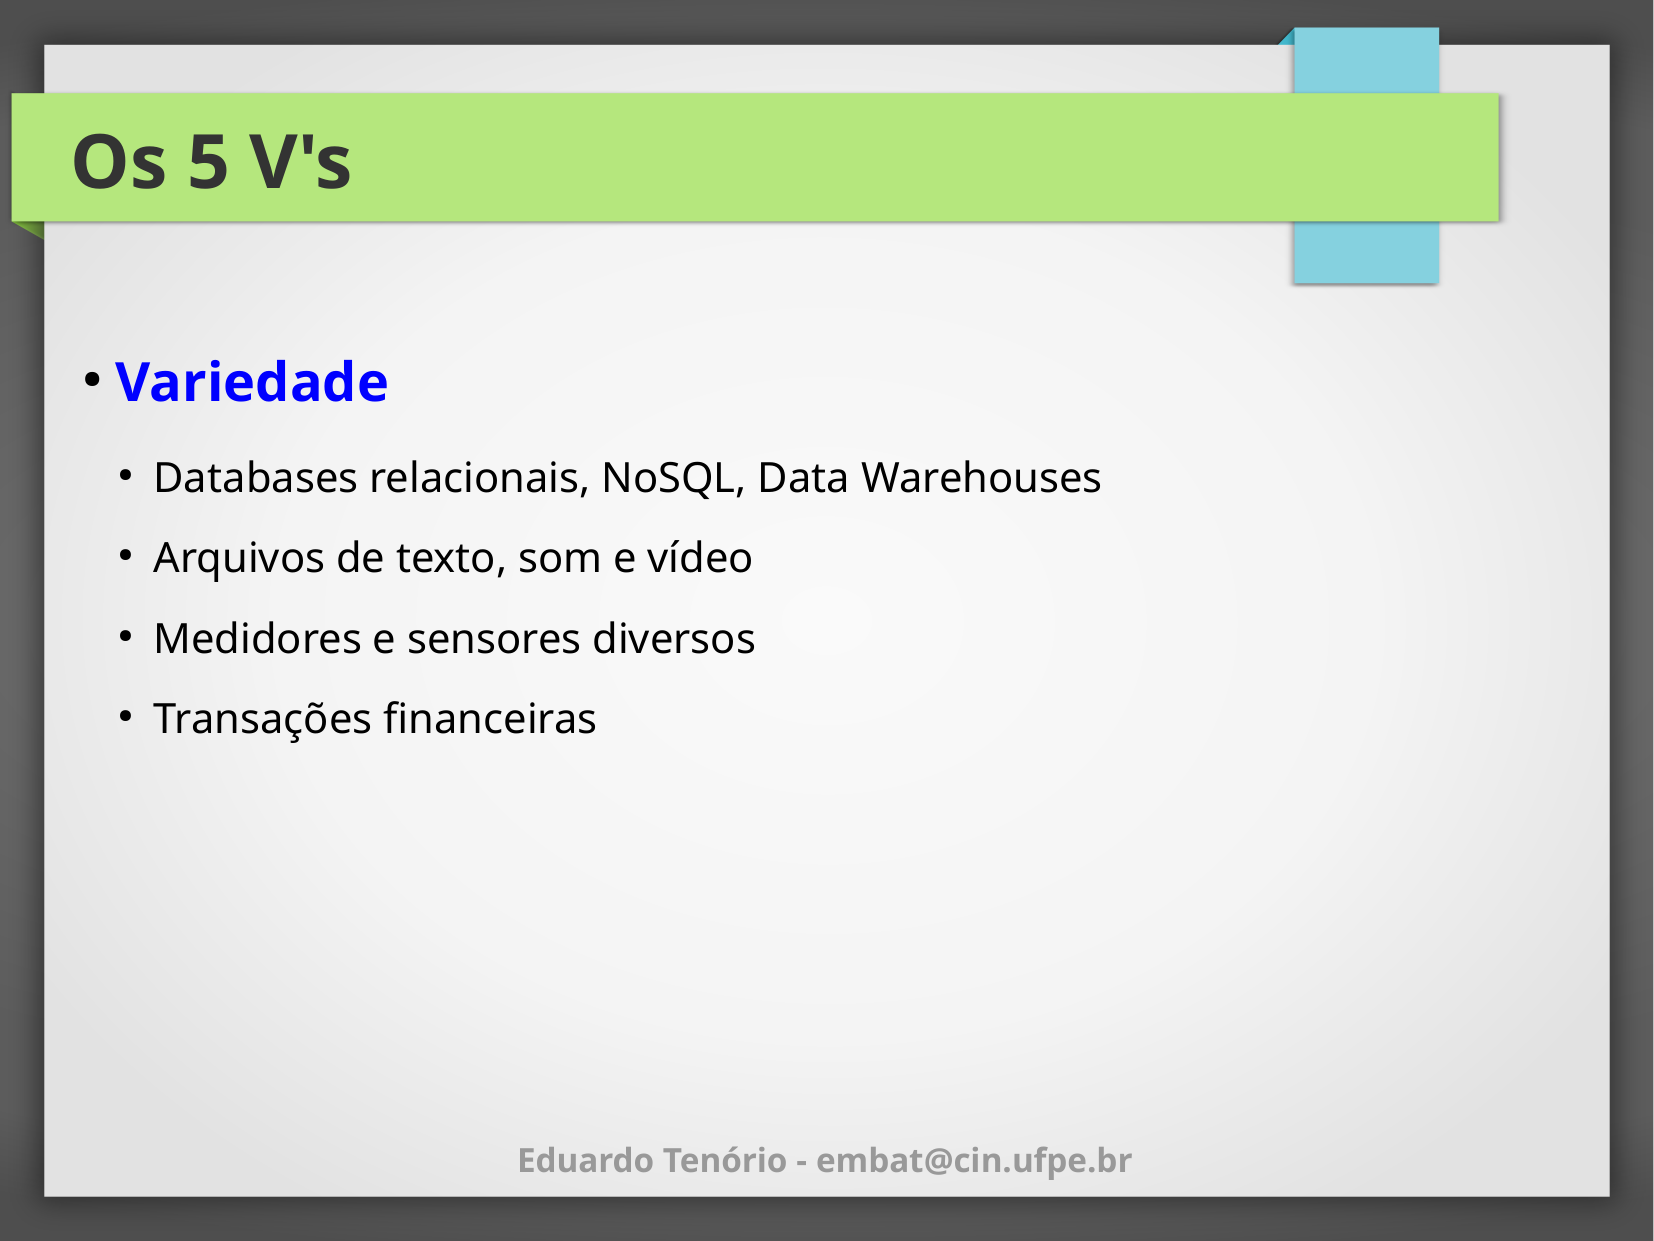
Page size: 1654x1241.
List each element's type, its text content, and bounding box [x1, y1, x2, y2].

title Os 5 V's [70, 97, 1229, 221]
picture [0, 0, 1654, 1241]
text_box Eduardo Tenório - embat@cin.ufpe.br [45, 1130, 1606, 1201]
list Variedade Databases relacionais, NoSQL, Data Warehouses Arquivos de texto, som e vídeo Medidores e sensores diversos Transações financeiras [82, 343, 1538, 1063]
